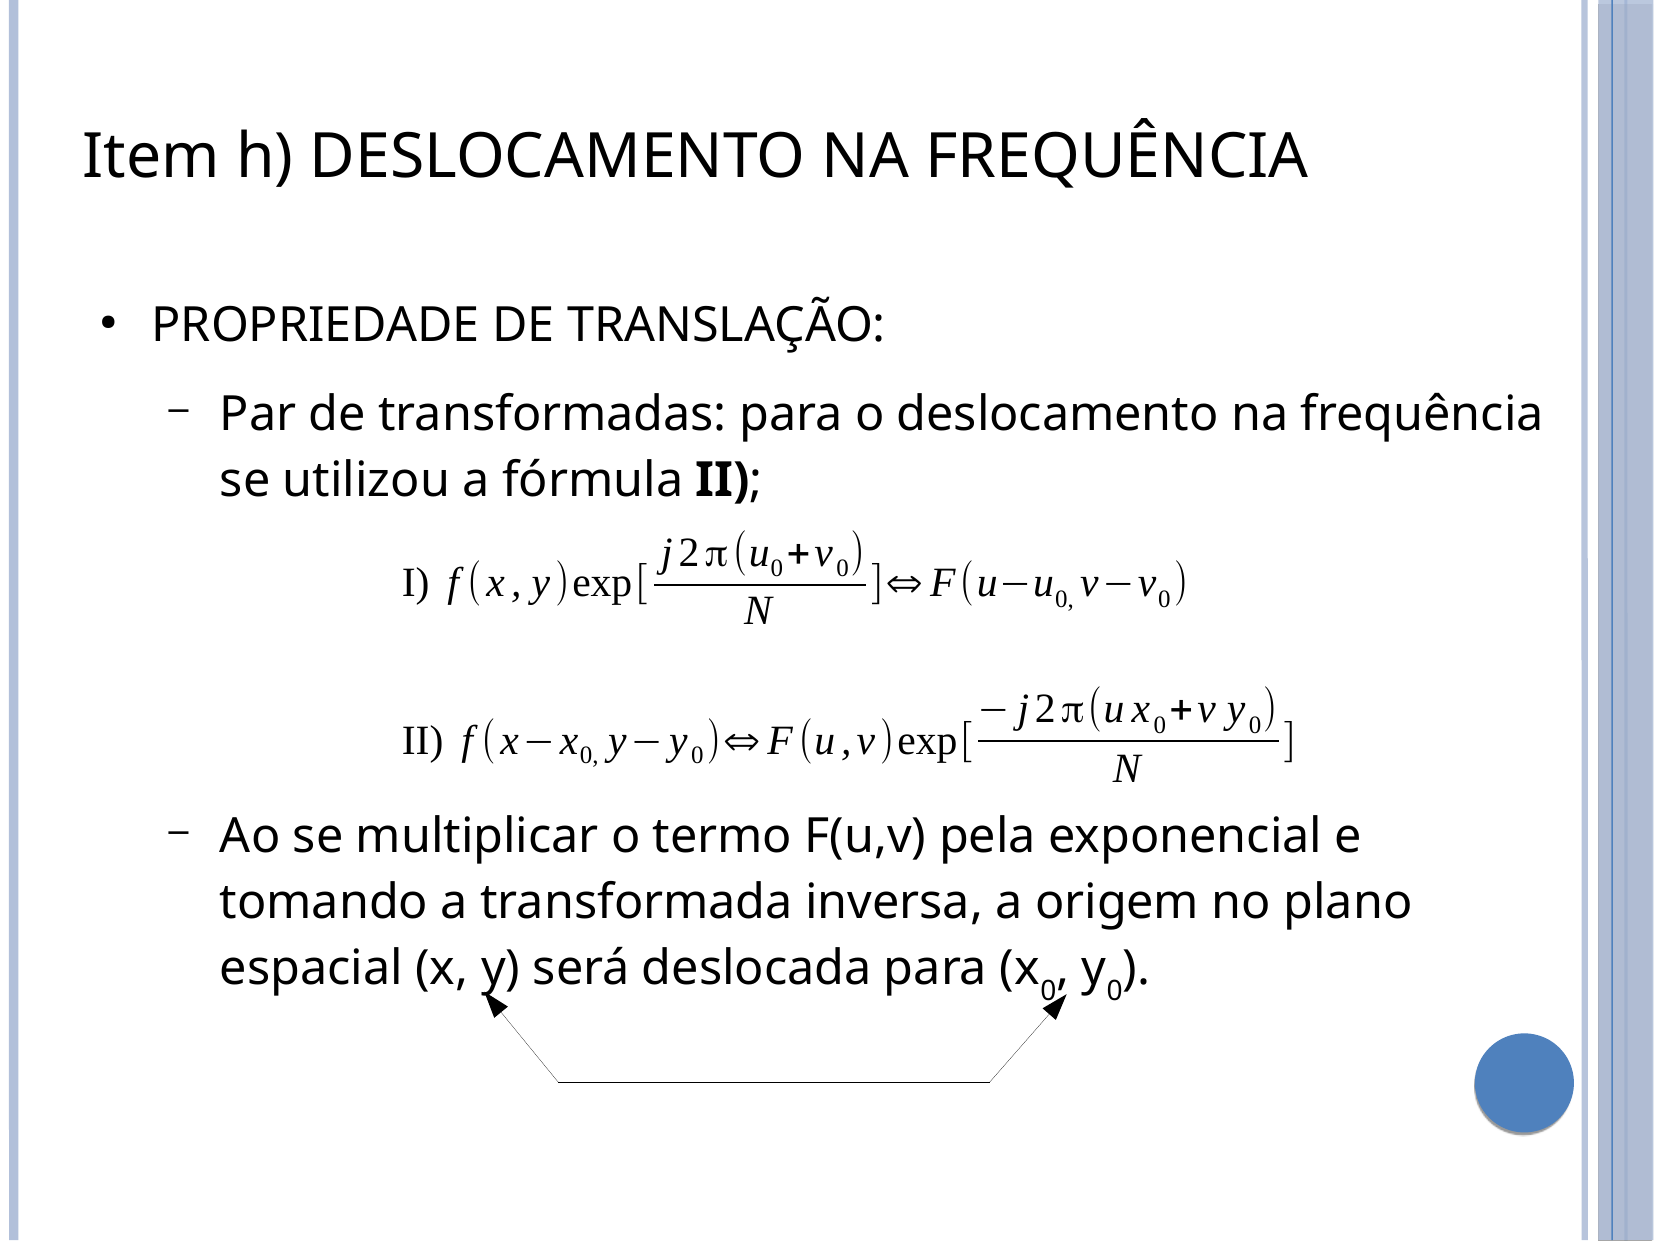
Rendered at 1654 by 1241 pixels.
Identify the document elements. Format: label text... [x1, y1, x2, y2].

title Item h) DESLOCAMENTO NA FREQUÊNCIA [82, 49, 1433, 257]
list PROPRIEDADE DE TRANSLAÇÃO: Par de transformadas: para o deslocamento na frequência se utilizou a fórmula II); Ao se multiplicar o termo F(u,v) pela exponencial e tomando a transformada inversa, a origem no plano espacial (x, y) será deslocada para (x0, y0). [82, 290, 1571, 1010]
chart [395, 527, 1301, 792]
